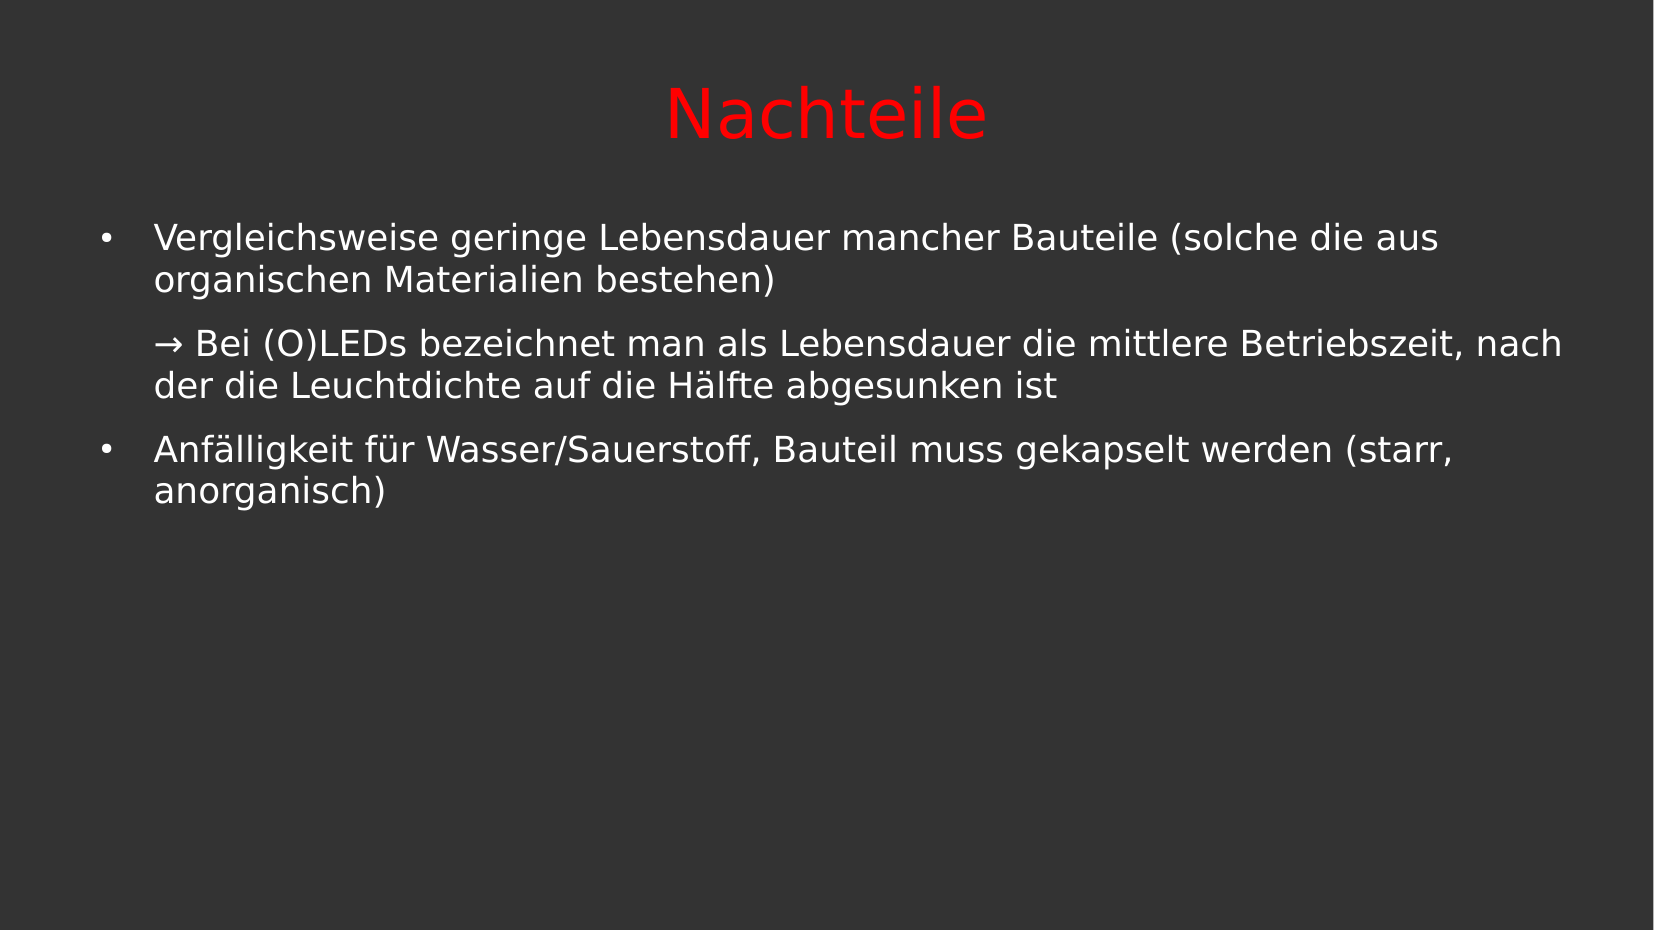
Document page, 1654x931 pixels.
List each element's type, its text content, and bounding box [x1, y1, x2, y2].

list Vergleichsweise geringe Lebensdauer mancher Bauteile (solche die aus organischen Materialien bestehen) → Bei (O)LEDs bezeichnet man als Lebensdauer die mittlere Betriebszeit, nach der die Leuchtdichte auf die Hälfte abgesunken ist Anfälligkeit für Wasser/Sauerstoff, Bauteil muss gekapselt werden (starr, anorganisch) [82, 217, 1571, 758]
title Nachteile [82, 37, 1571, 193]
